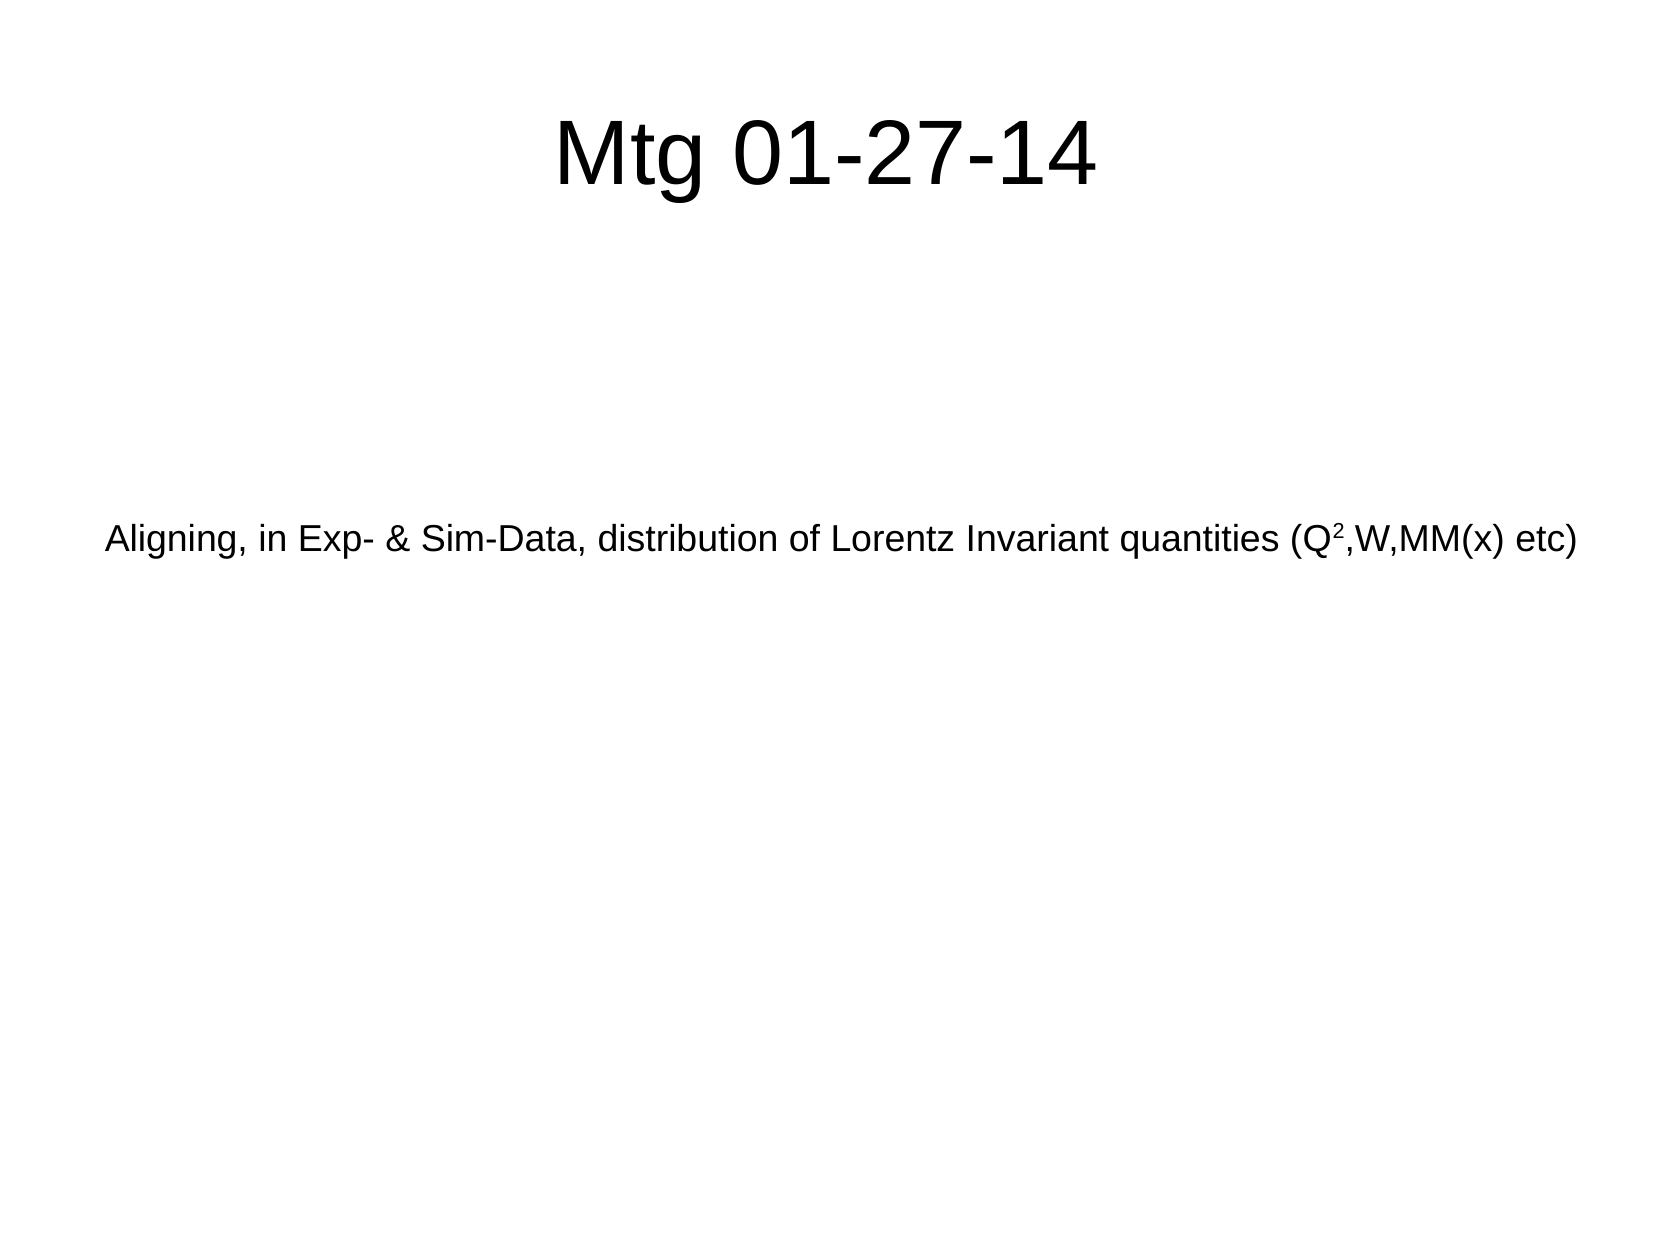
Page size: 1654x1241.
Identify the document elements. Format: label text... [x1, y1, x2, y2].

text_box Aligning, in Exp- & Sim-Data, distribution of Lorentz Invariant quantities (Q2,W,MM(x) etc) [90, 510, 1621, 631]
title Mtg 01-27-14 [82, 49, 1571, 257]
